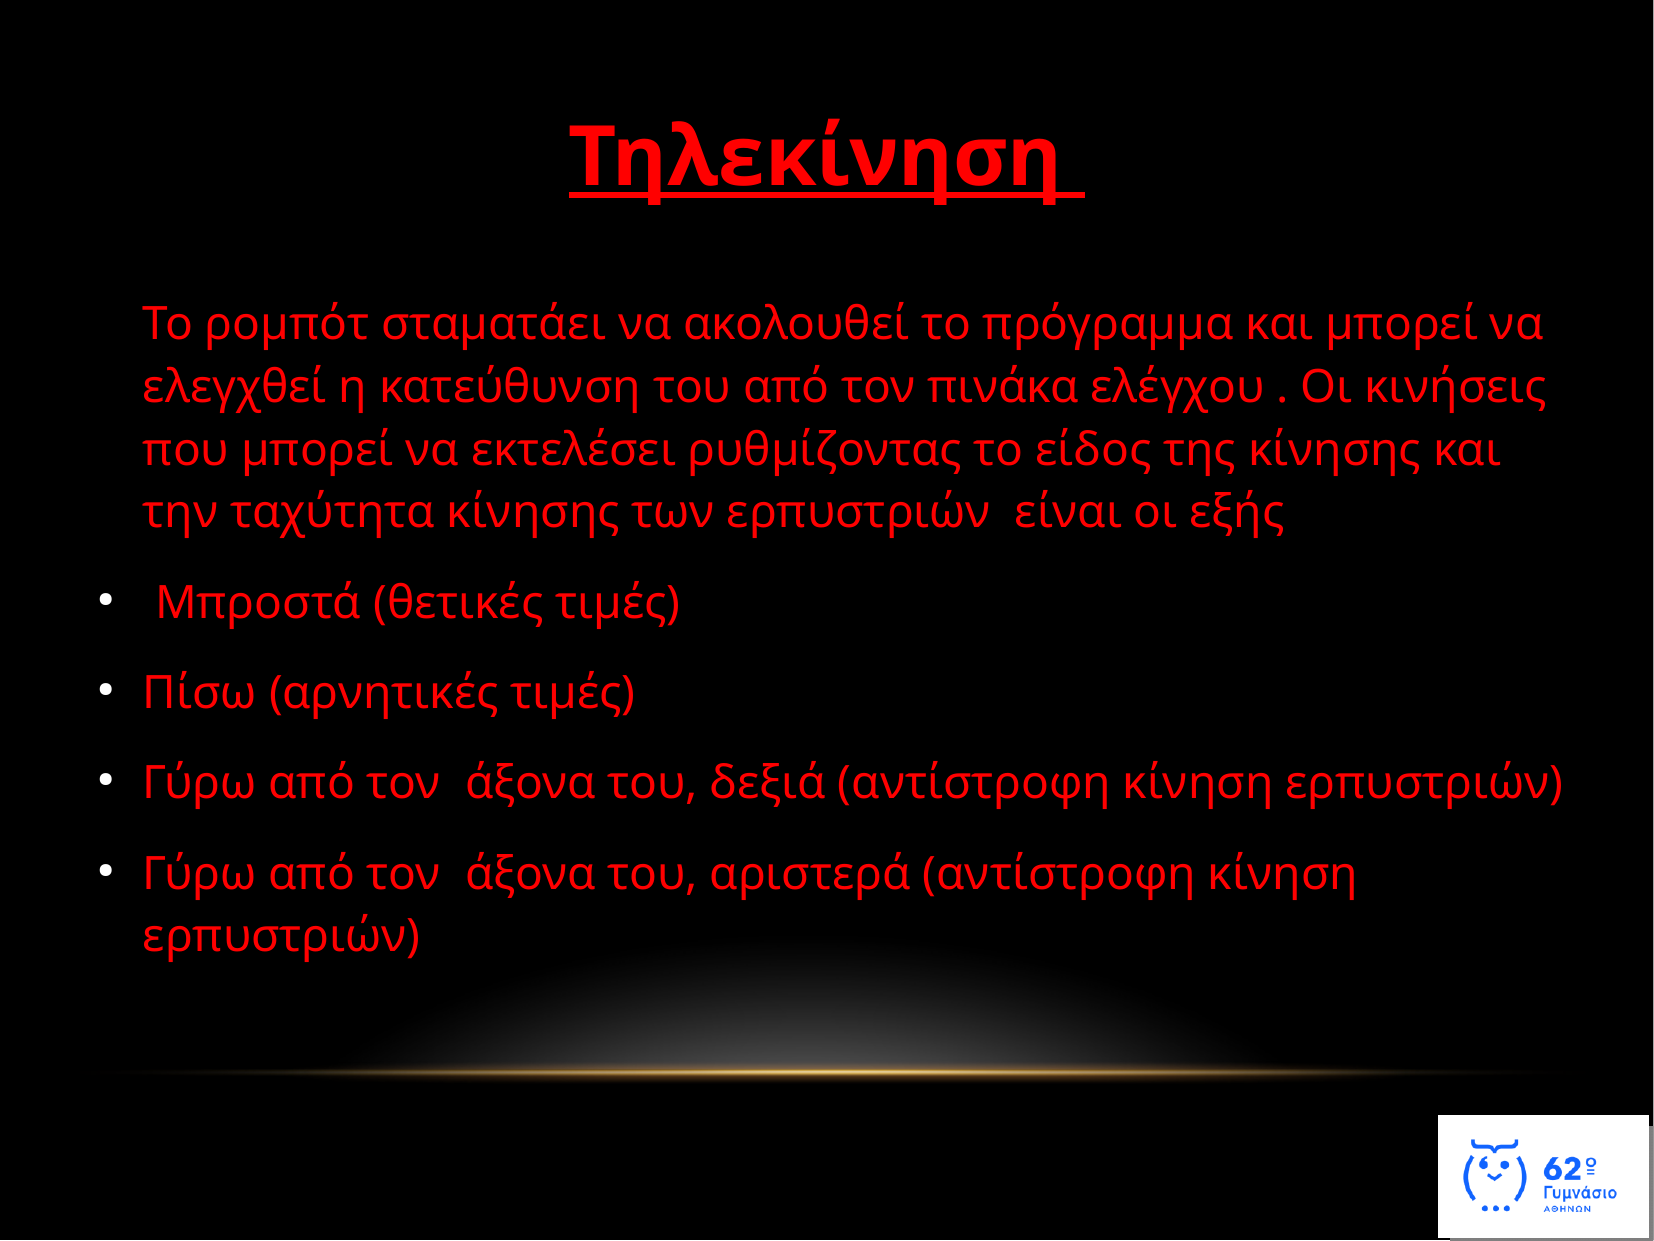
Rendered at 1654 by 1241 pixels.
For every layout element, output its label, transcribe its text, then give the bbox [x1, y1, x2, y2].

list Το ρομπότ σταματάει να ακολουθεί το πρόγραμμα και μπορεί να ελεγχθεί η κατεύθυνση του από τον πινάκα ελέγχου . Οι κινήσεις που μπορεί να εκτελέσει ρυθμίζοντας το είδος της κίνησης και την ταχύτητα κίνησης των ερπυστριών είναι οι εξής Μπροστά (θετικές τιμές) Πίσω (αρνητικές τιμές) Γύρω από τον άξονα του, δεξιά (αντίστροφη κίνηση ερπυστριών) Γύρω από τον άξονα του, αριστερά (αντίστροφη κίνηση ερπυστριών) [82, 290, 1571, 1010]
picture [0, 0, 1654, 1240]
title Τηλεκίνηση [82, 49, 1571, 257]
